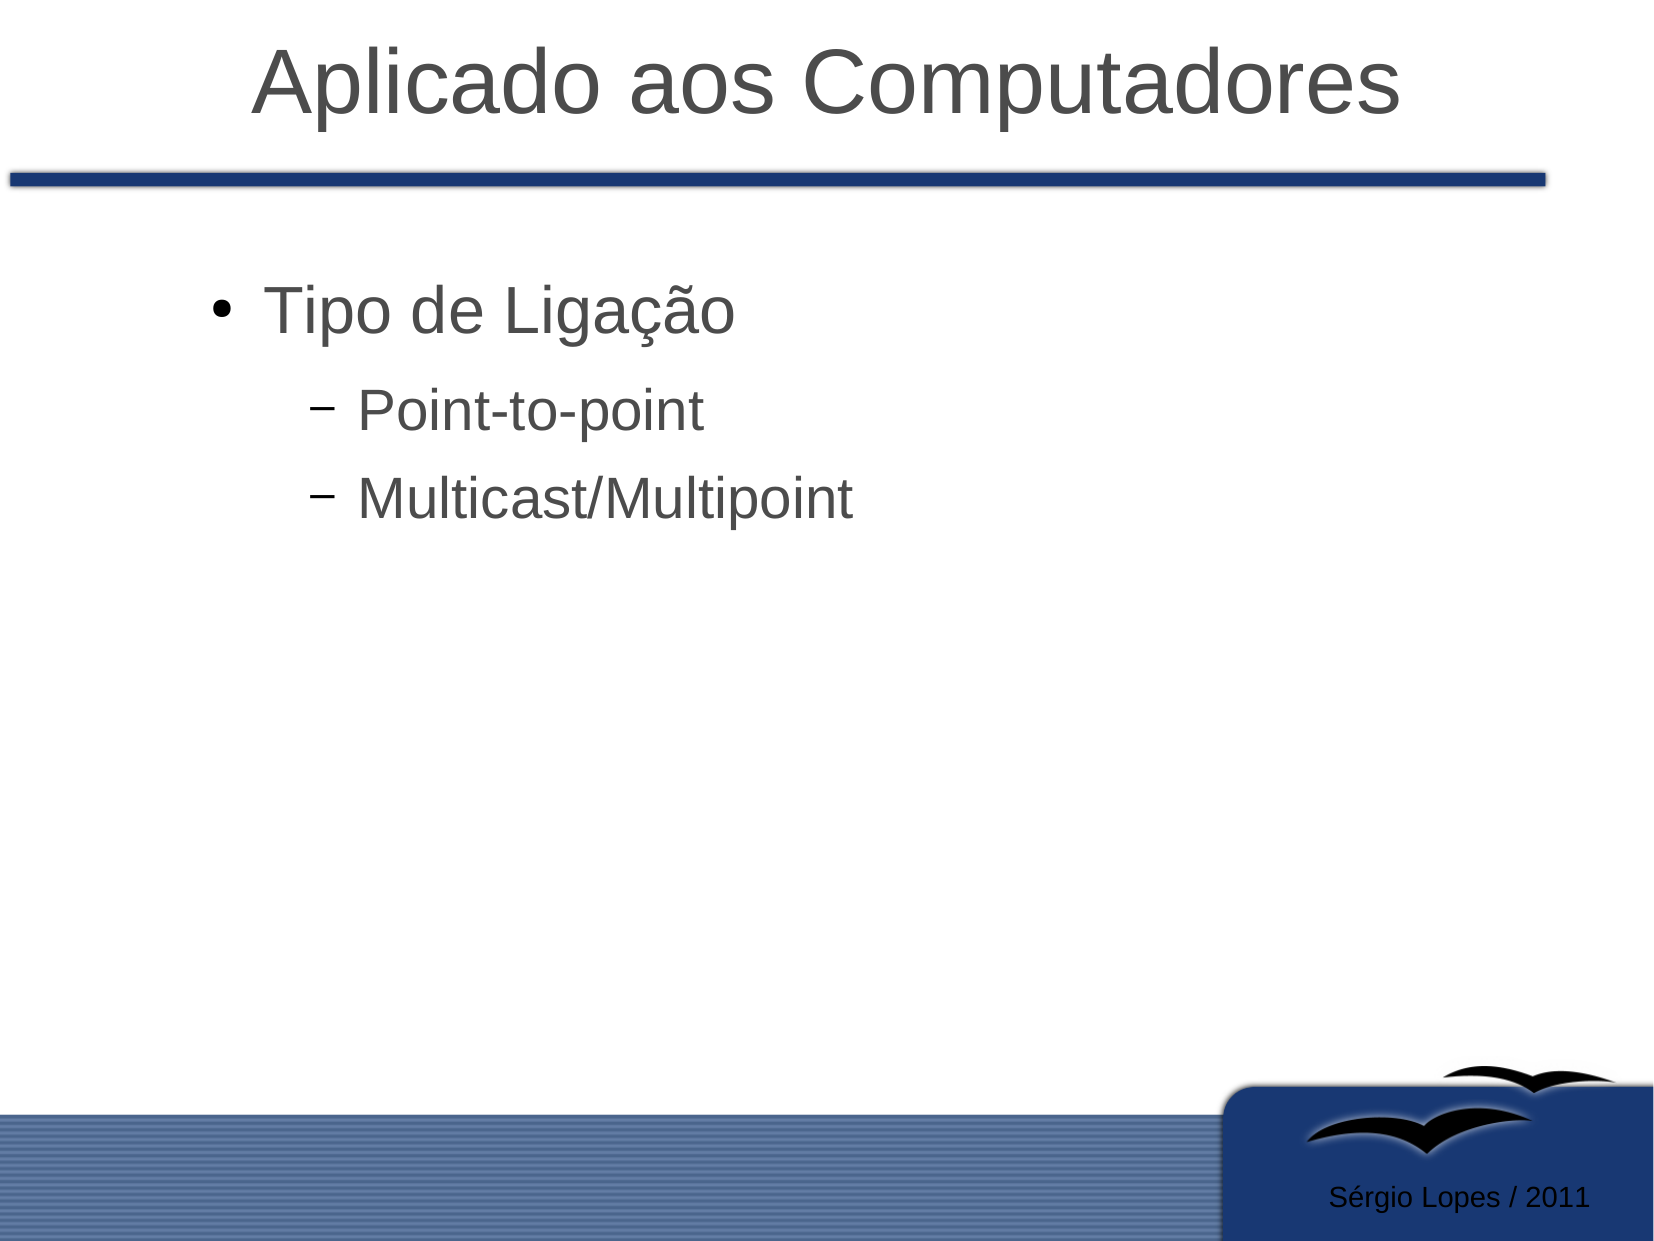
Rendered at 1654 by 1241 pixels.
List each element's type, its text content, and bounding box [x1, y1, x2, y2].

picture [0, 0, 1654, 1241]
title Aplicado aos Computadores [121, 0, 1534, 164]
text_box Sérgio Lopes / 2011 [1328, 1181, 1588, 1214]
list Tipo de Ligação Point-to-point Multicast/Multipoint [121, 273, 1534, 1056]
